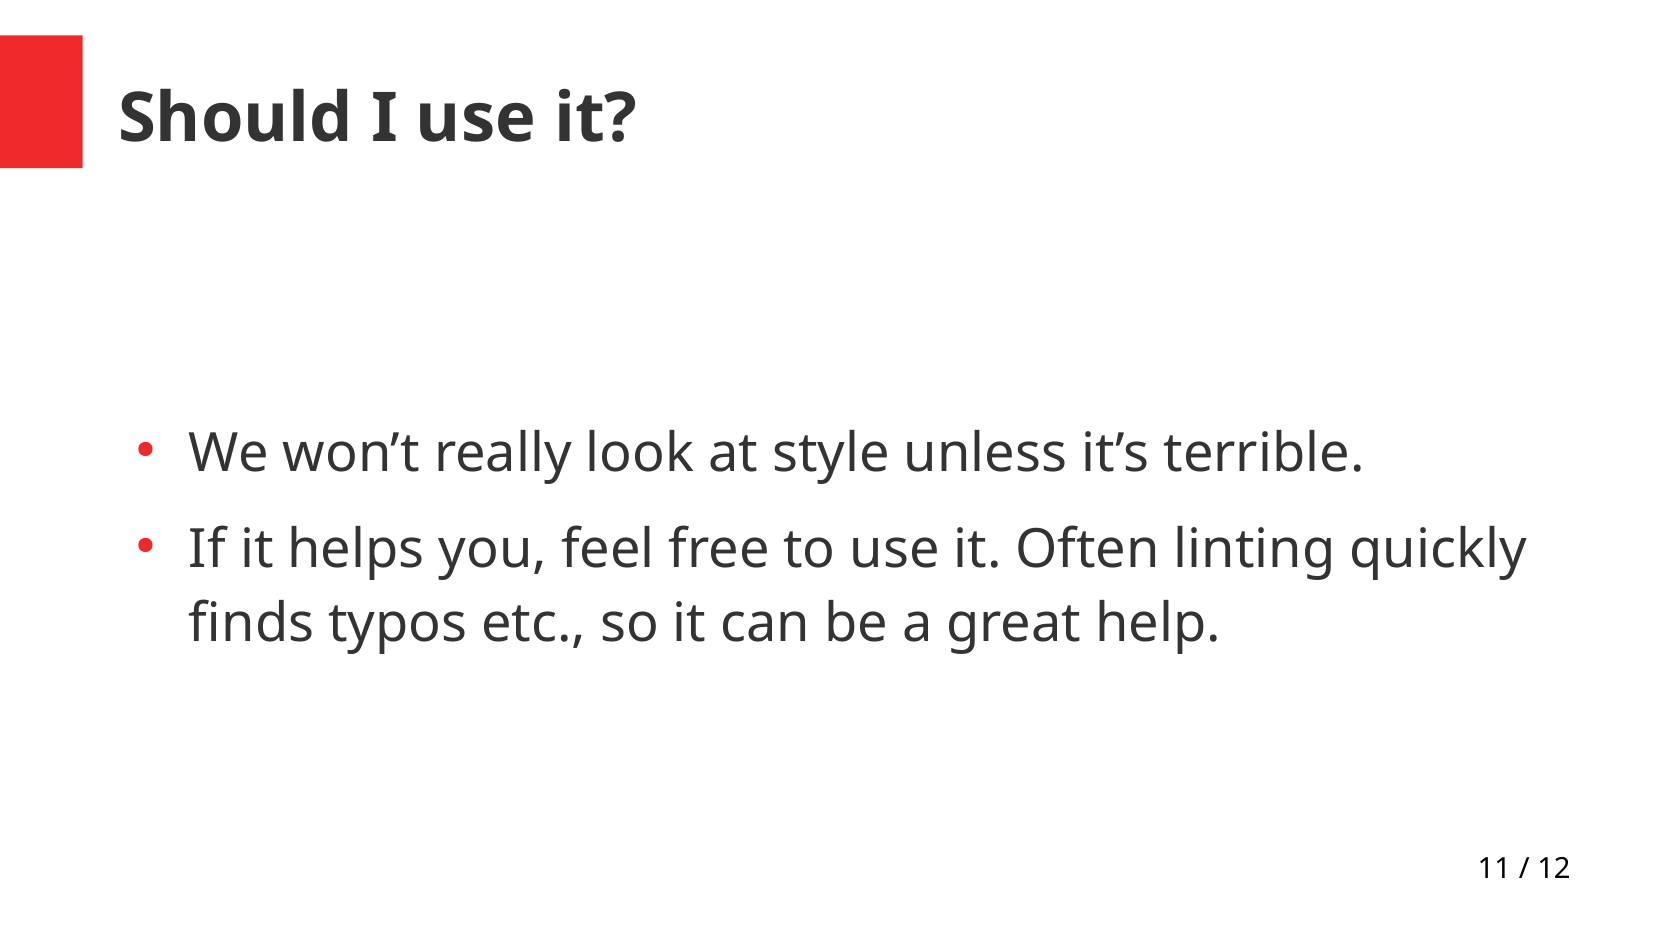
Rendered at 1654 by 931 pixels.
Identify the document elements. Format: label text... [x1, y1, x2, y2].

title Should I use it? [118, 36, 1571, 193]
list We won’t really look at style unless it’s terrible. If it helps you, feel free to use it. Often linting quickly finds typos etc., so it can be a great help. [118, 265, 1536, 806]
